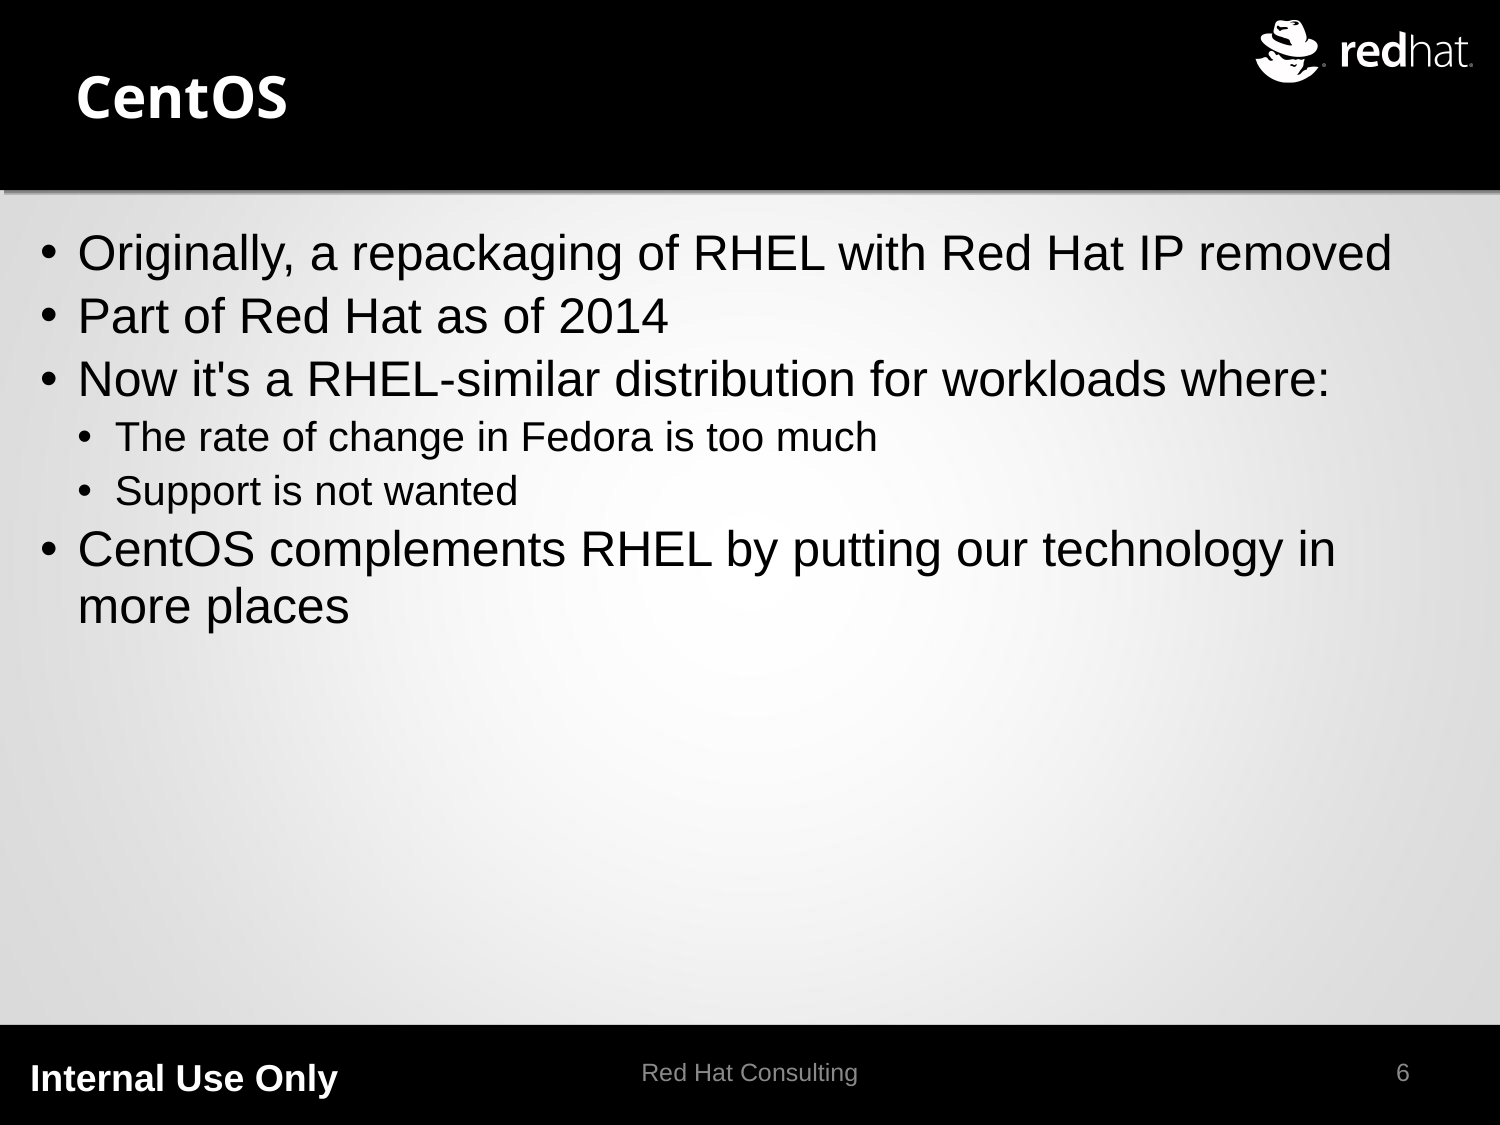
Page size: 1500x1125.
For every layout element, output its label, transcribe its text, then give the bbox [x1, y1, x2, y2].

picture [1254, 12, 1476, 88]
list Originally, a repackaging of RHEL with Red Hat IP removed Part of Red Hat as of 2014 Now it's a RHEL-similar distribution for workloads where: The rate of change in Fedora is too much Support is not wanted CentOS complements RHEL by putting our technology in more places [24, 216, 1471, 992]
title CentOS [0, 0, 1234, 191]
picture [0, 191, 1500, 1024]
text_box <number> [1257, 1042, 1426, 1103]
text_box Red Hat Consulting [512, 1042, 988, 1103]
